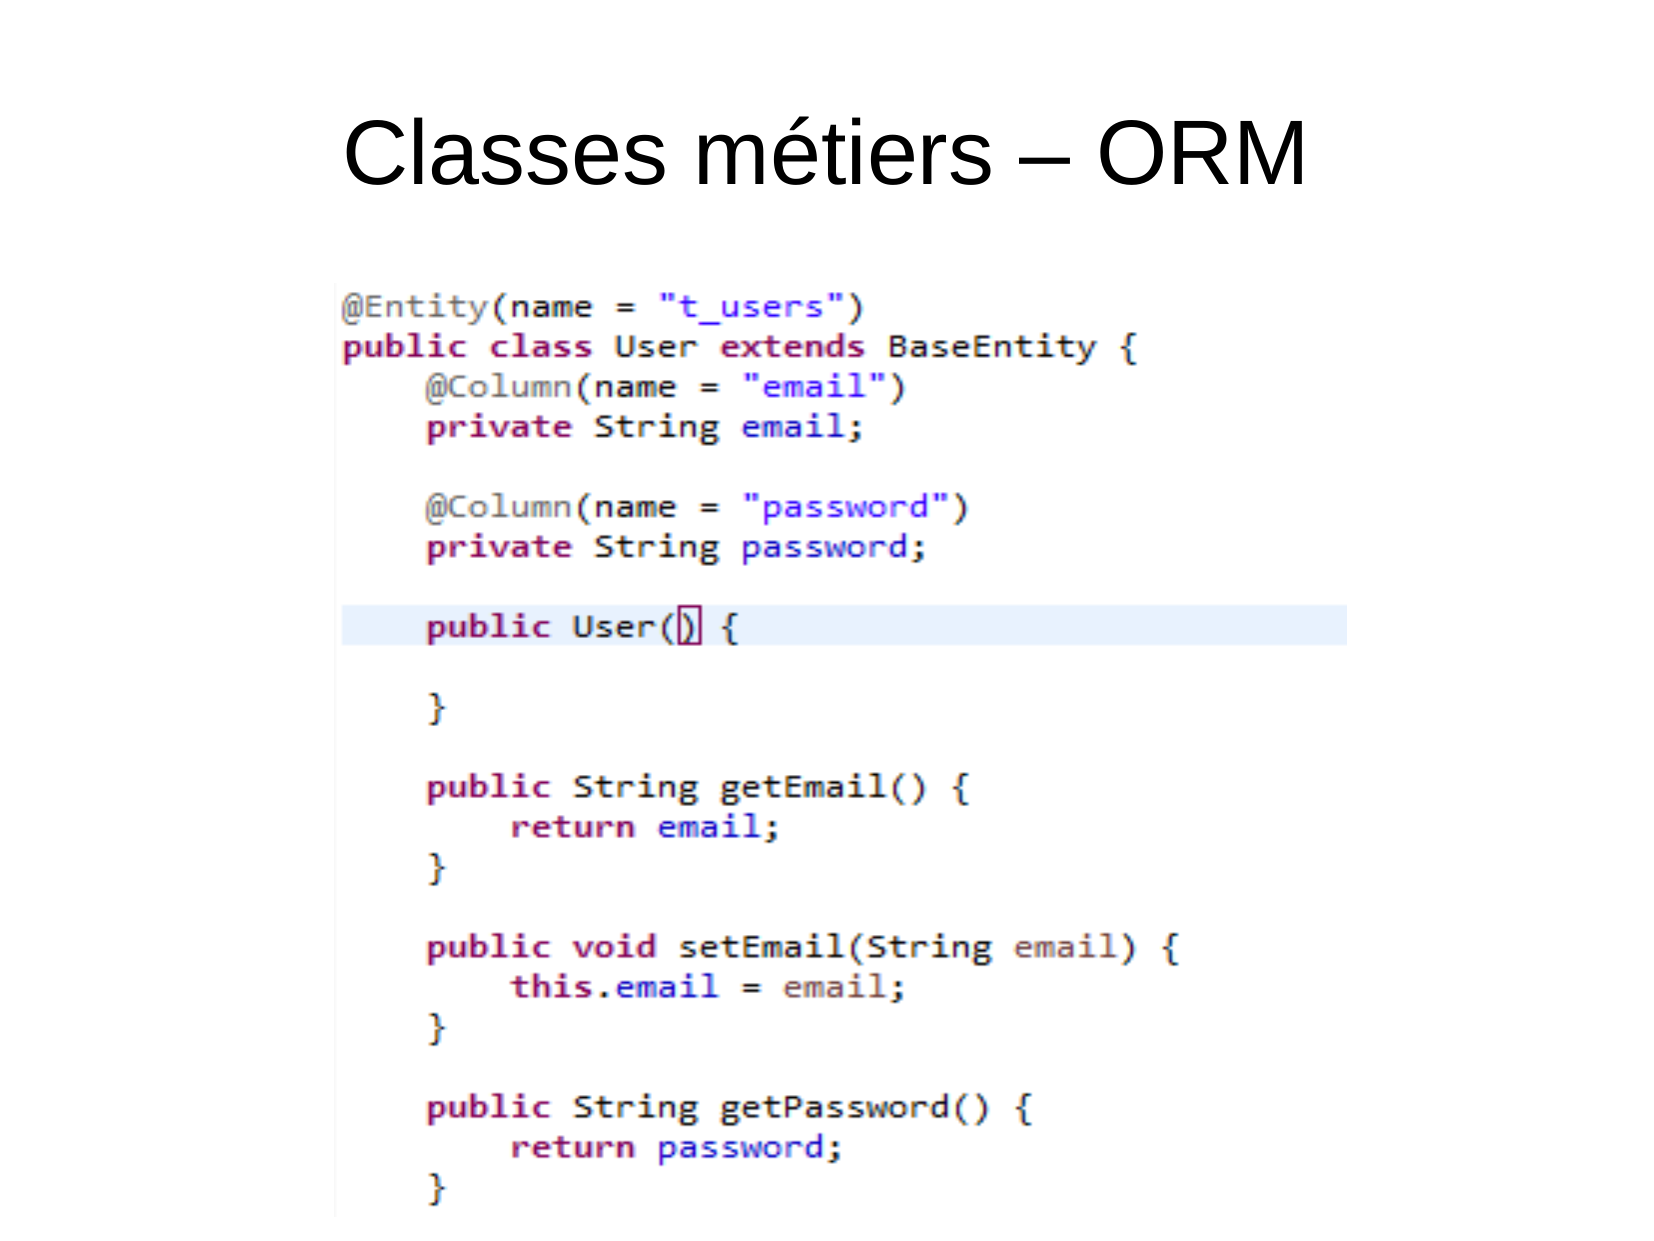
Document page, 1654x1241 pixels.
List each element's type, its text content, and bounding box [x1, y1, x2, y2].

title Classes métiers – ORM [82, 49, 1571, 257]
picture [334, 283, 1347, 1217]
